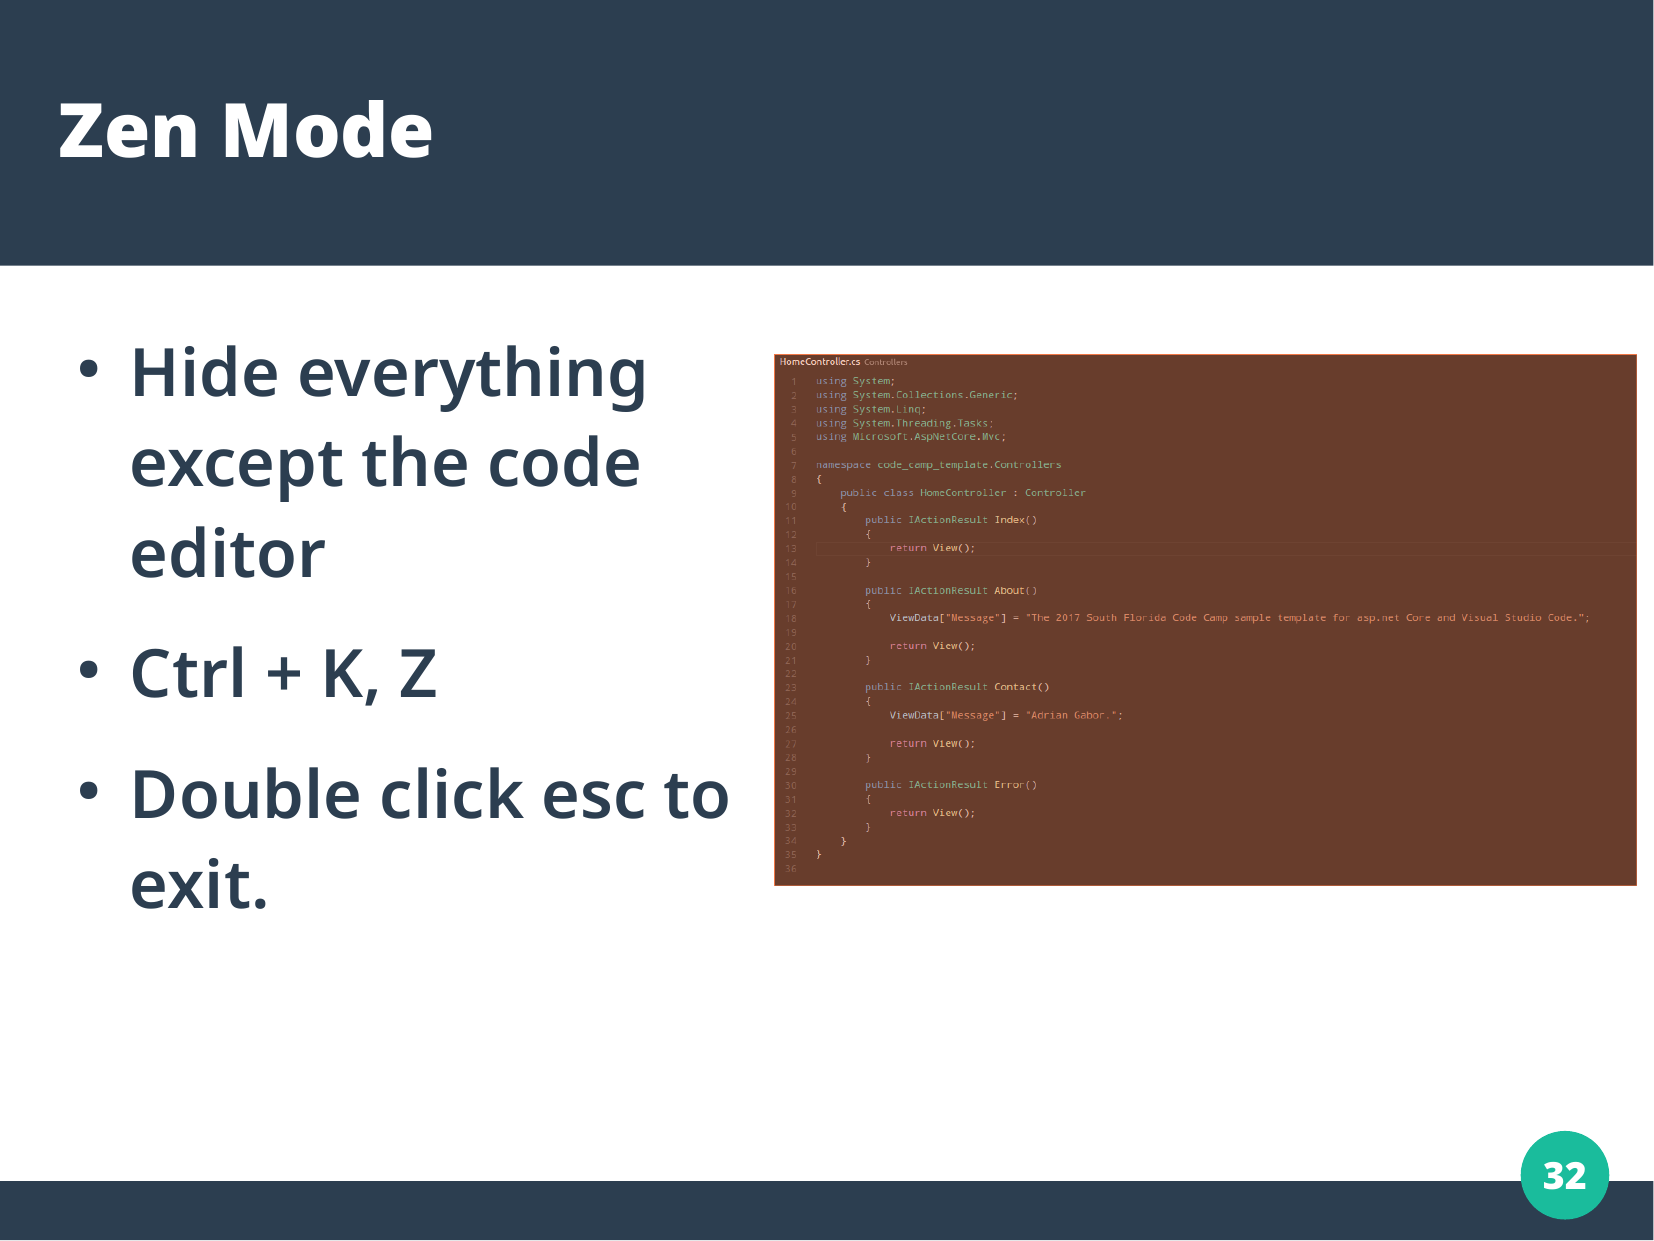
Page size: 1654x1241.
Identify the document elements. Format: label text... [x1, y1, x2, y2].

title Zen Mode [59, 49, 1595, 207]
picture [774, 354, 1637, 886]
list Hide everything except the code editor Ctrl + K, Z Double click esc to exit. [59, 324, 739, 1152]
